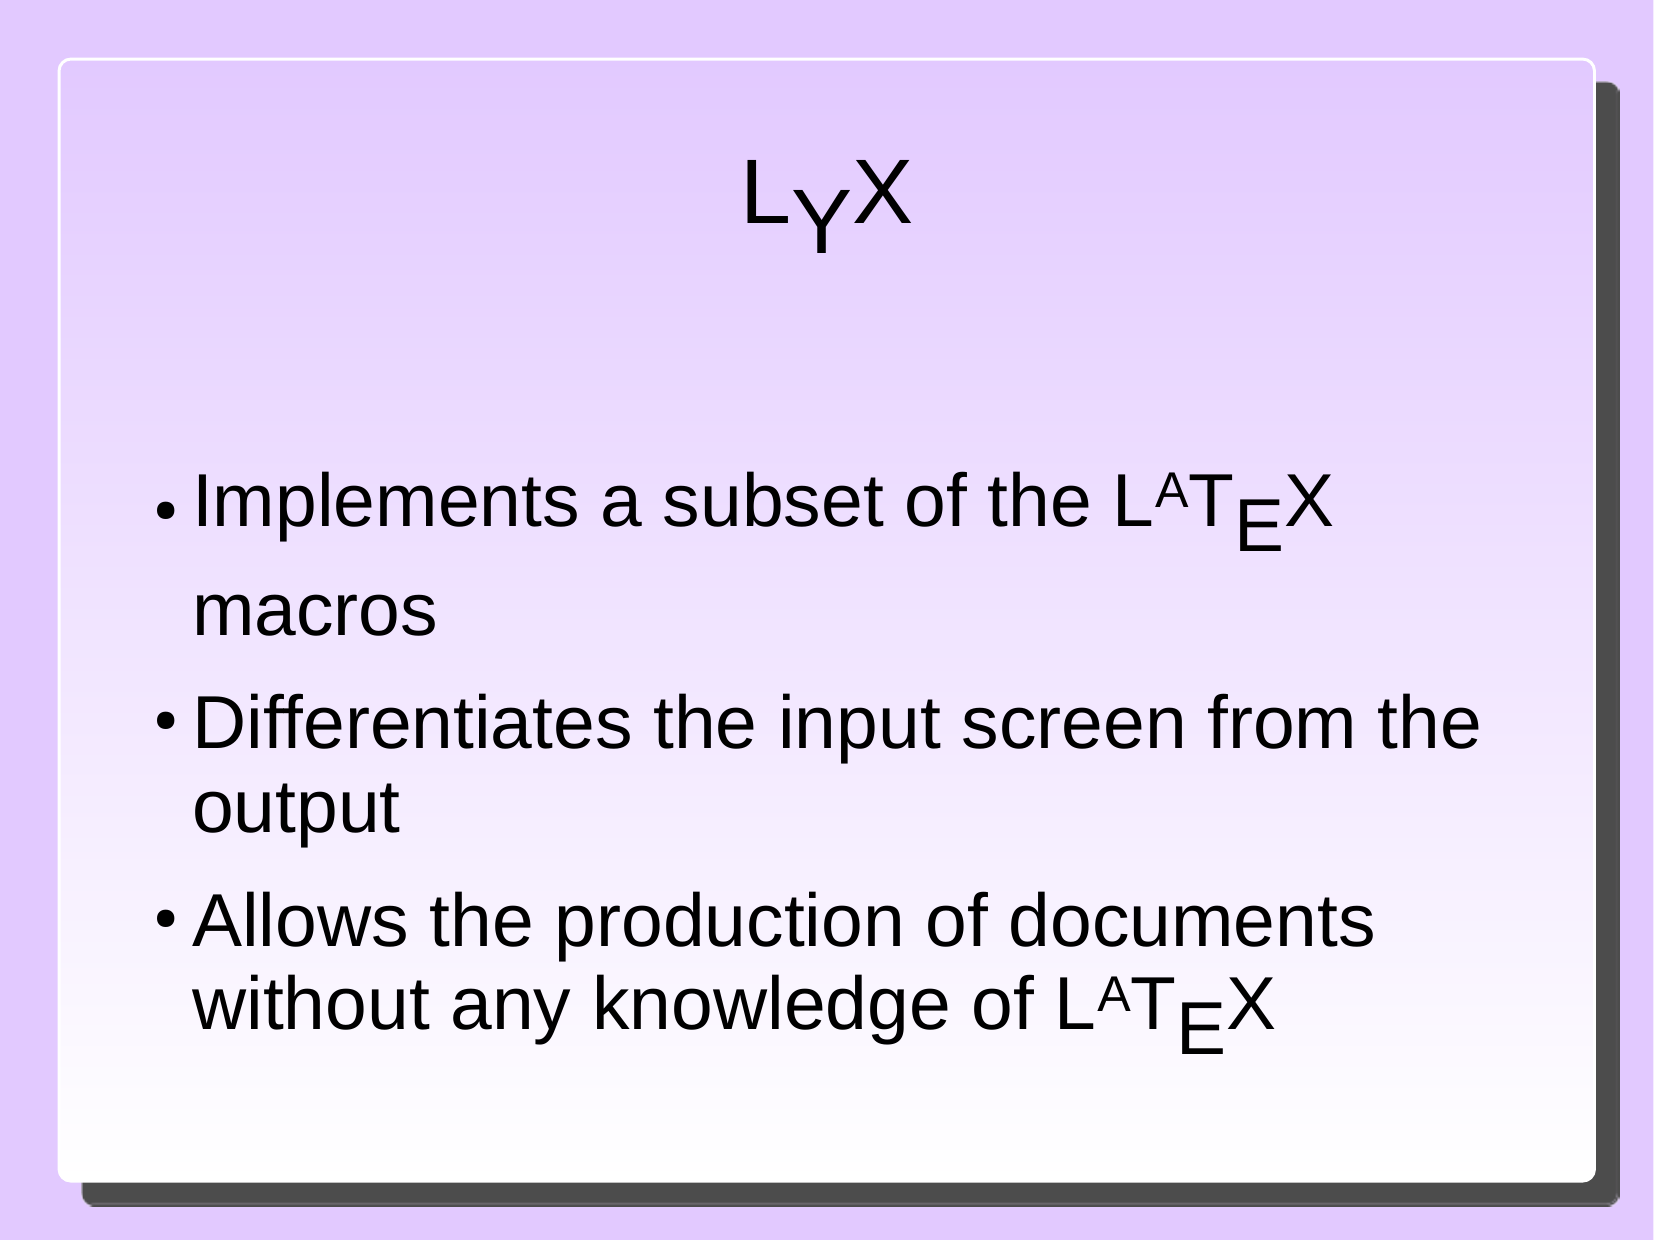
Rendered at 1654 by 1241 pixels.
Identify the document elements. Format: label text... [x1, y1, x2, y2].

title LYX [121, 102, 1534, 311]
list Implements a subset of the LATEX macros Differentiates the input screen from the output Allows the production of documents without any knowledge of LATEX [121, 344, 1534, 1127]
